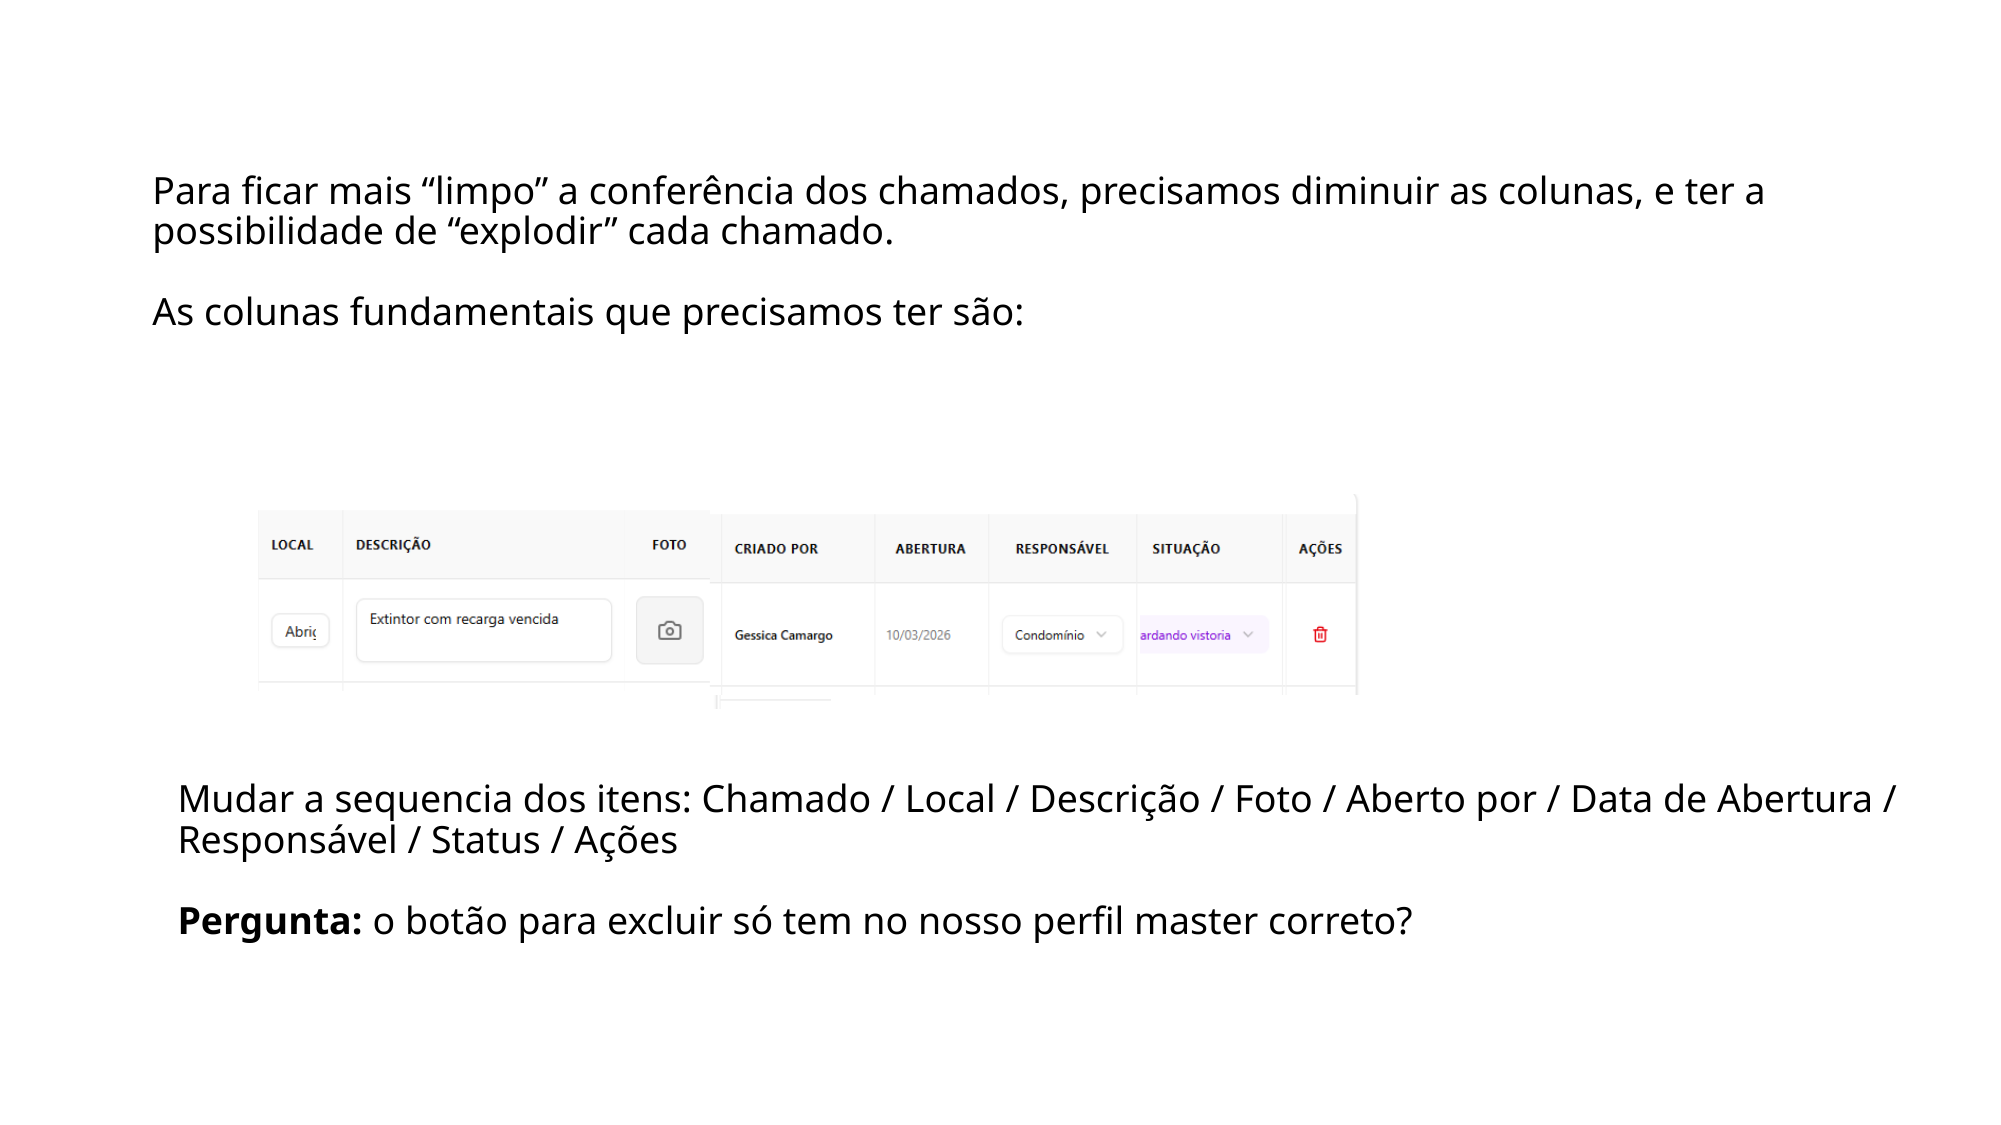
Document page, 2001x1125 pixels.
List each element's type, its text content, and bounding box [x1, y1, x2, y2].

title Para ficar mais “limpo” a conferência dos chamados, precisamos diminuir as colunas, e ter a possibilidade de “explodir” cada chamado. As colunas fundamentais que precisamos ter são: [137, 59, 1863, 446]
picture [258, 491, 1360, 709]
text_box Mudar a sequencia dos itens: Chamado / Local / Descrição / Foto / Aberto por / Data de Abertura / Responsável / Status / Ações Pergunta: o botão para excluir só tem no nosso perfil master correto? [162, 768, 1932, 954]
